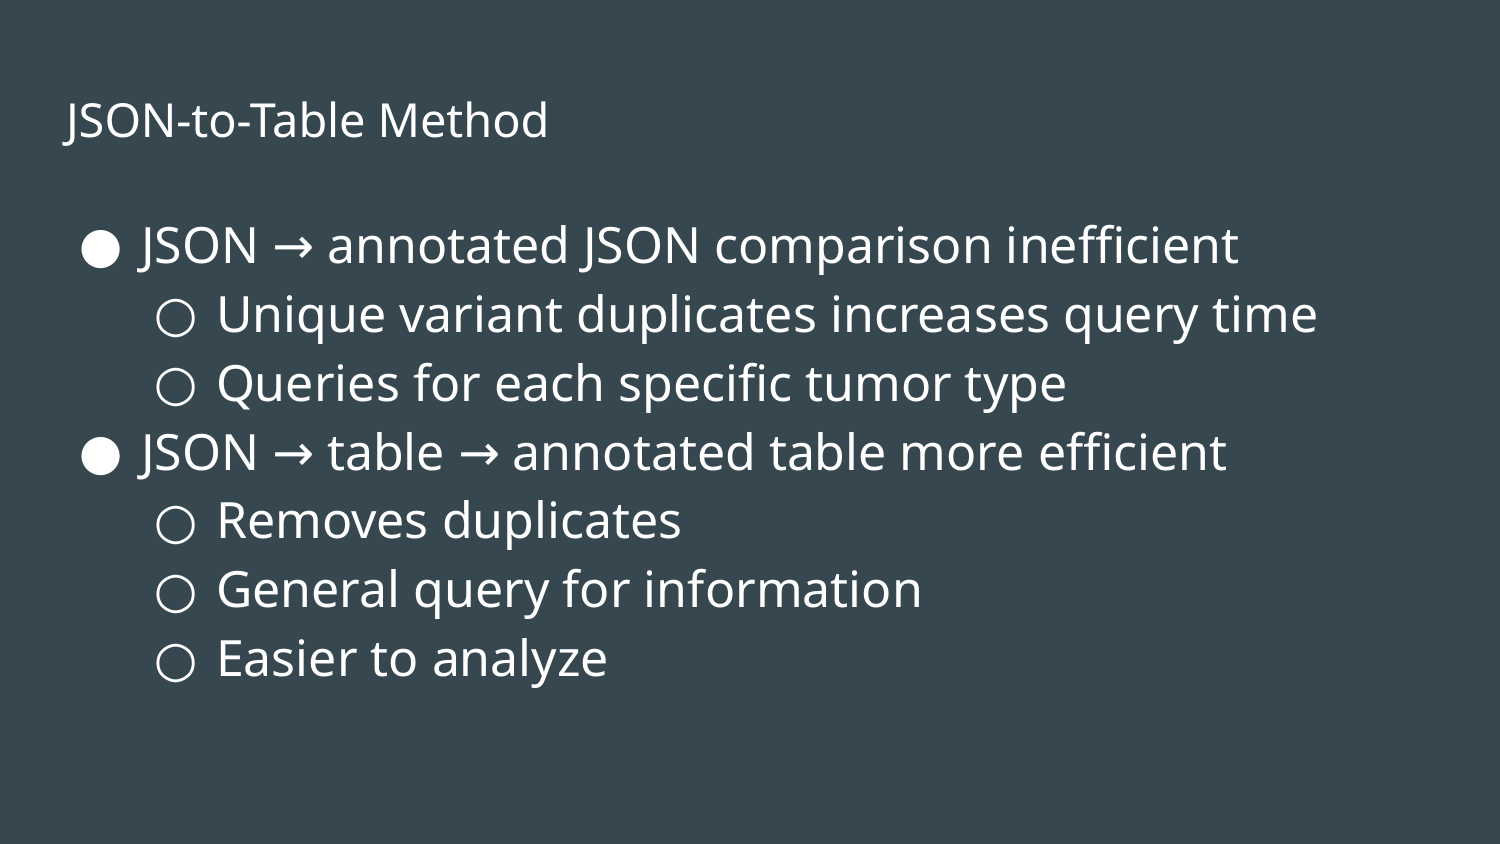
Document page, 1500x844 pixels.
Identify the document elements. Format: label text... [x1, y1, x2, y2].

title JSON-to-Table Method [51, 72, 1449, 167]
list JSON → annotated JSON comparison inefficient Unique variant duplicates increases query time Queries for each specific tumor type JSON → table → annotated table more efficient Removes duplicates General query for information Easier to analyze [51, 189, 1449, 750]
